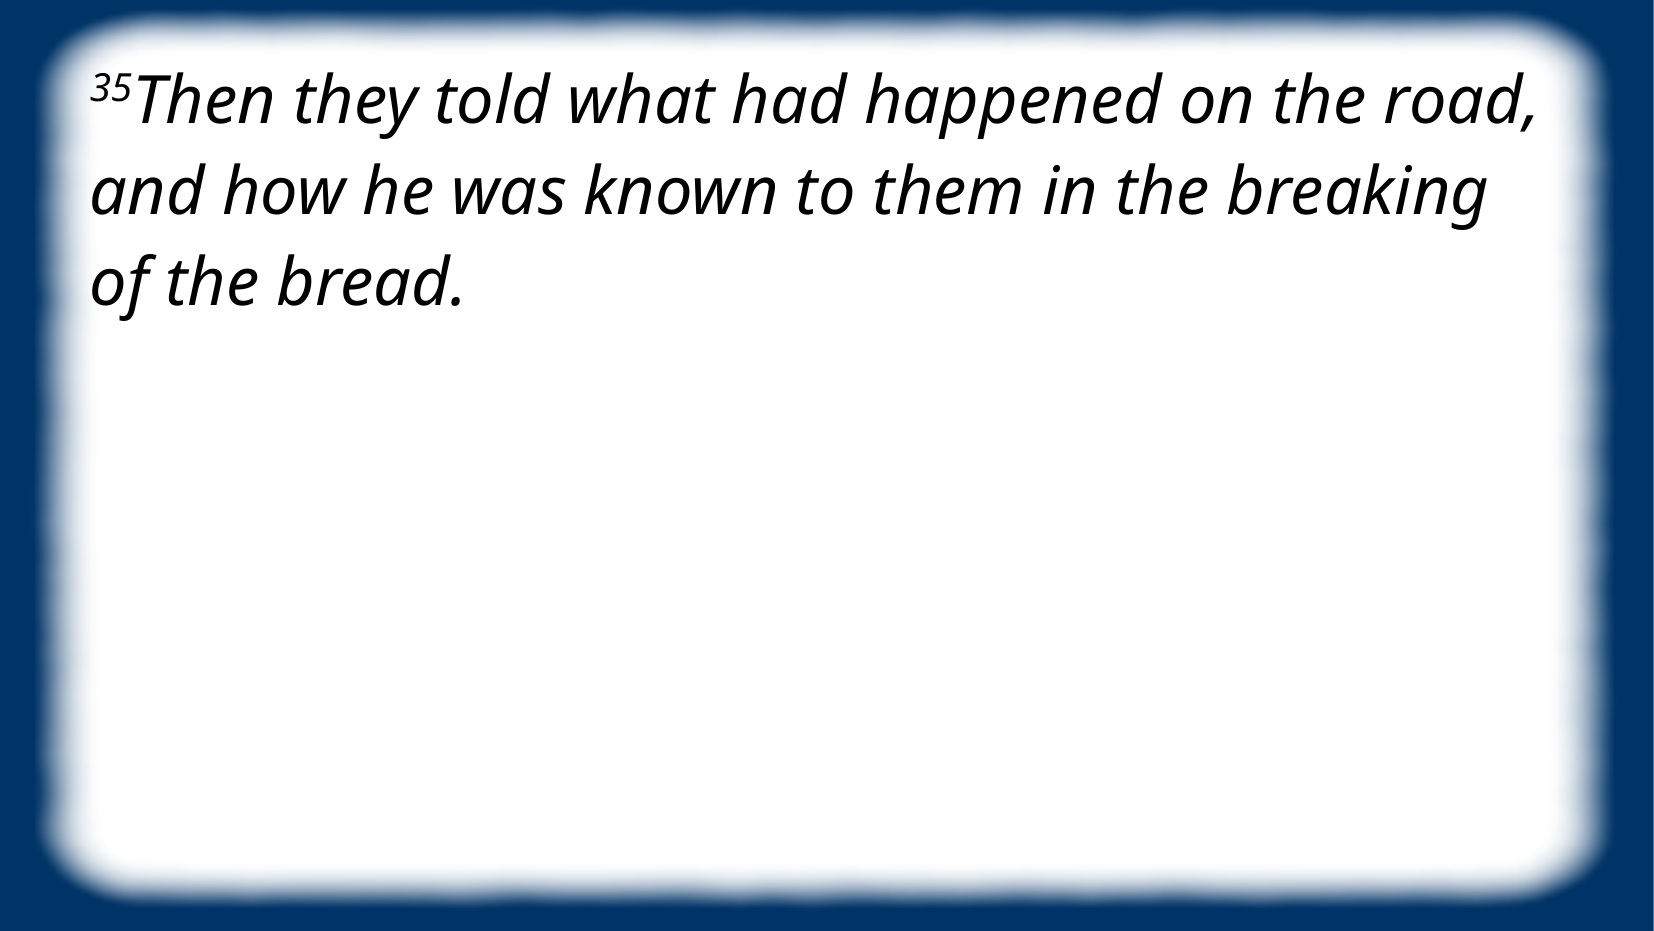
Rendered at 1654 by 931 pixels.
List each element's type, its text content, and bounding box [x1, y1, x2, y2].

text_box 35Then they told what had happened on the road, and how he was known to them in the breaking of the bread. [75, 45, 1576, 331]
picture [0, 0, 1654, 931]
